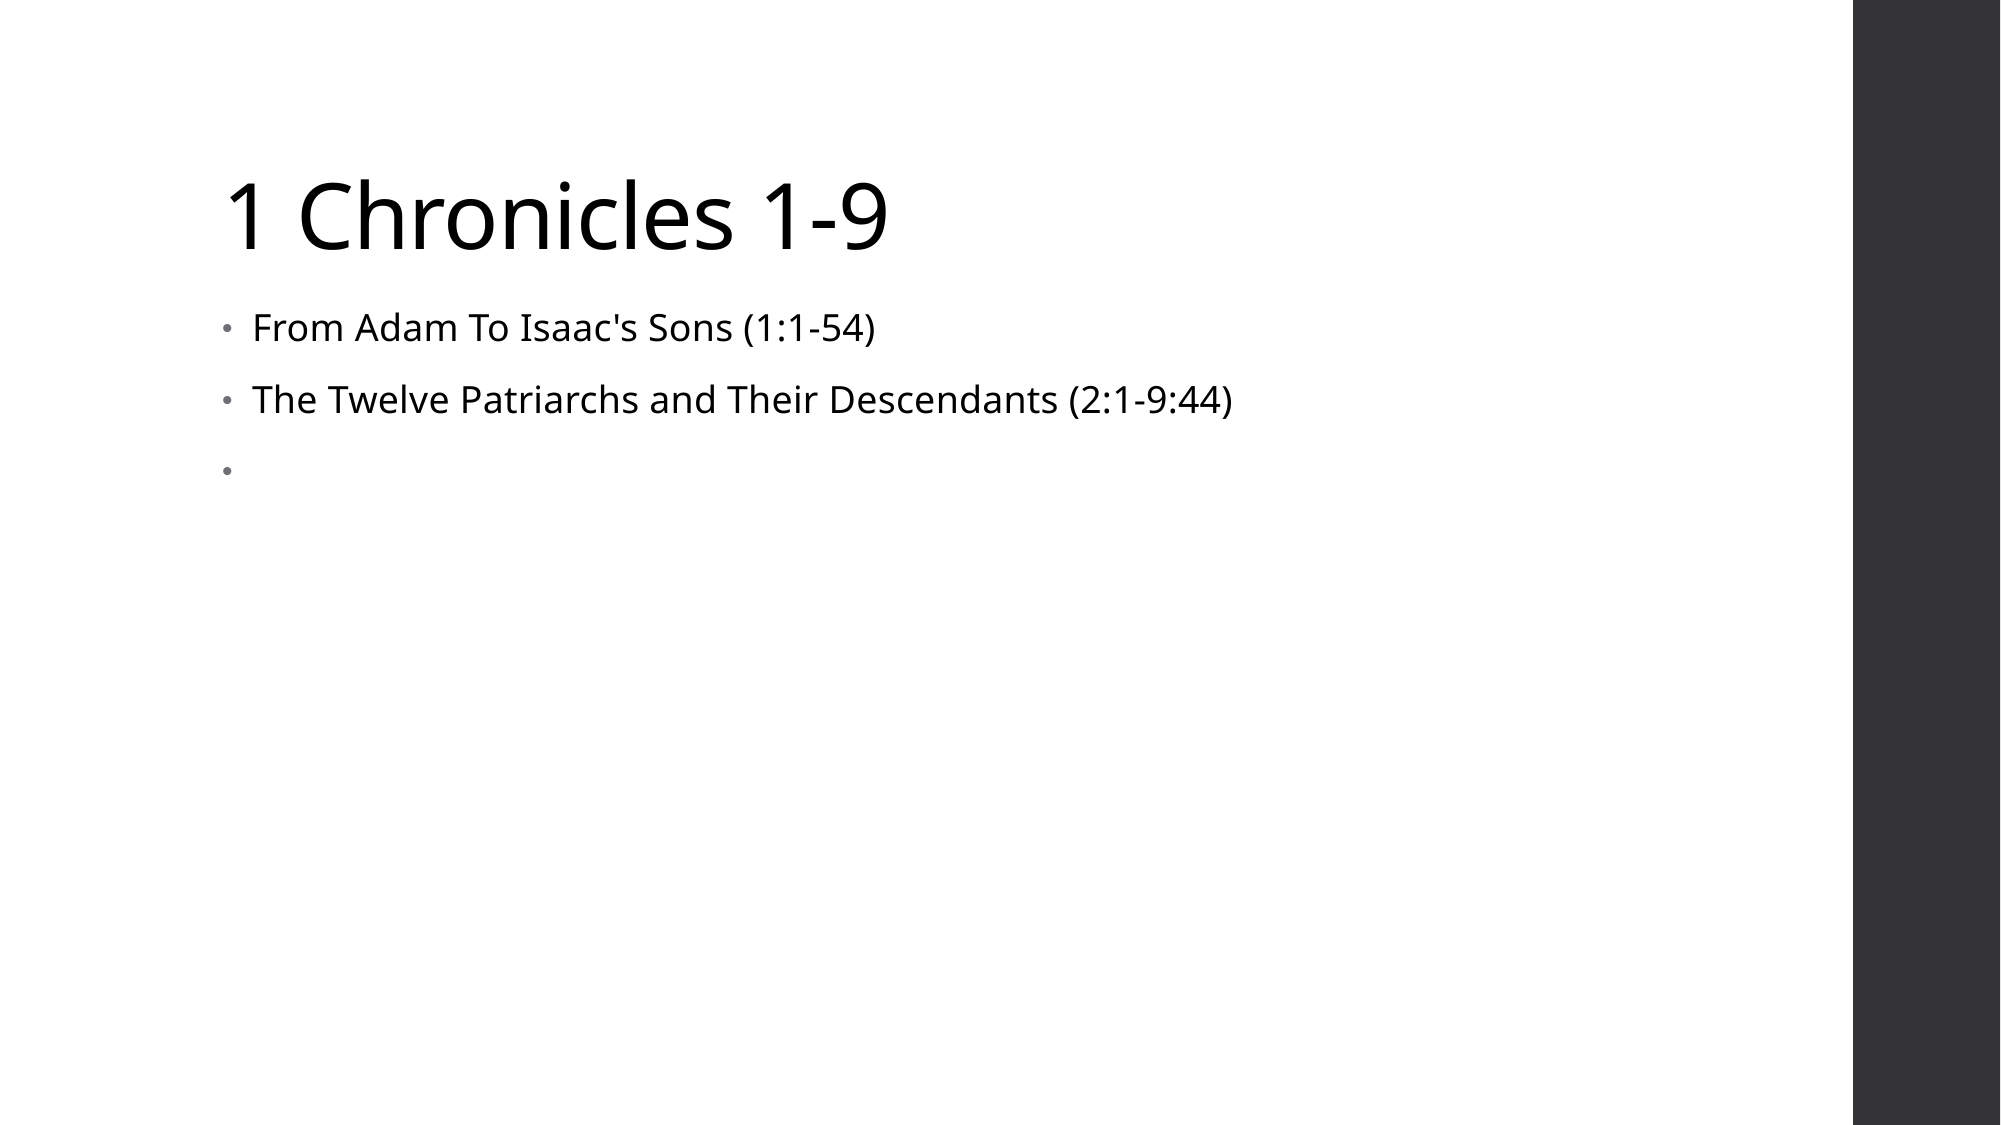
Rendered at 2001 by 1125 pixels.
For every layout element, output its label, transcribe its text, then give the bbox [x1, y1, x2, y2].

list From Adam To Isaac's Sons (1:1-54) The Twelve Patriarchs and Their Descendants (2:1-9:44) [206, 299, 1617, 1014]
title 1 Chronicles 1-9 [206, 60, 1797, 278]
